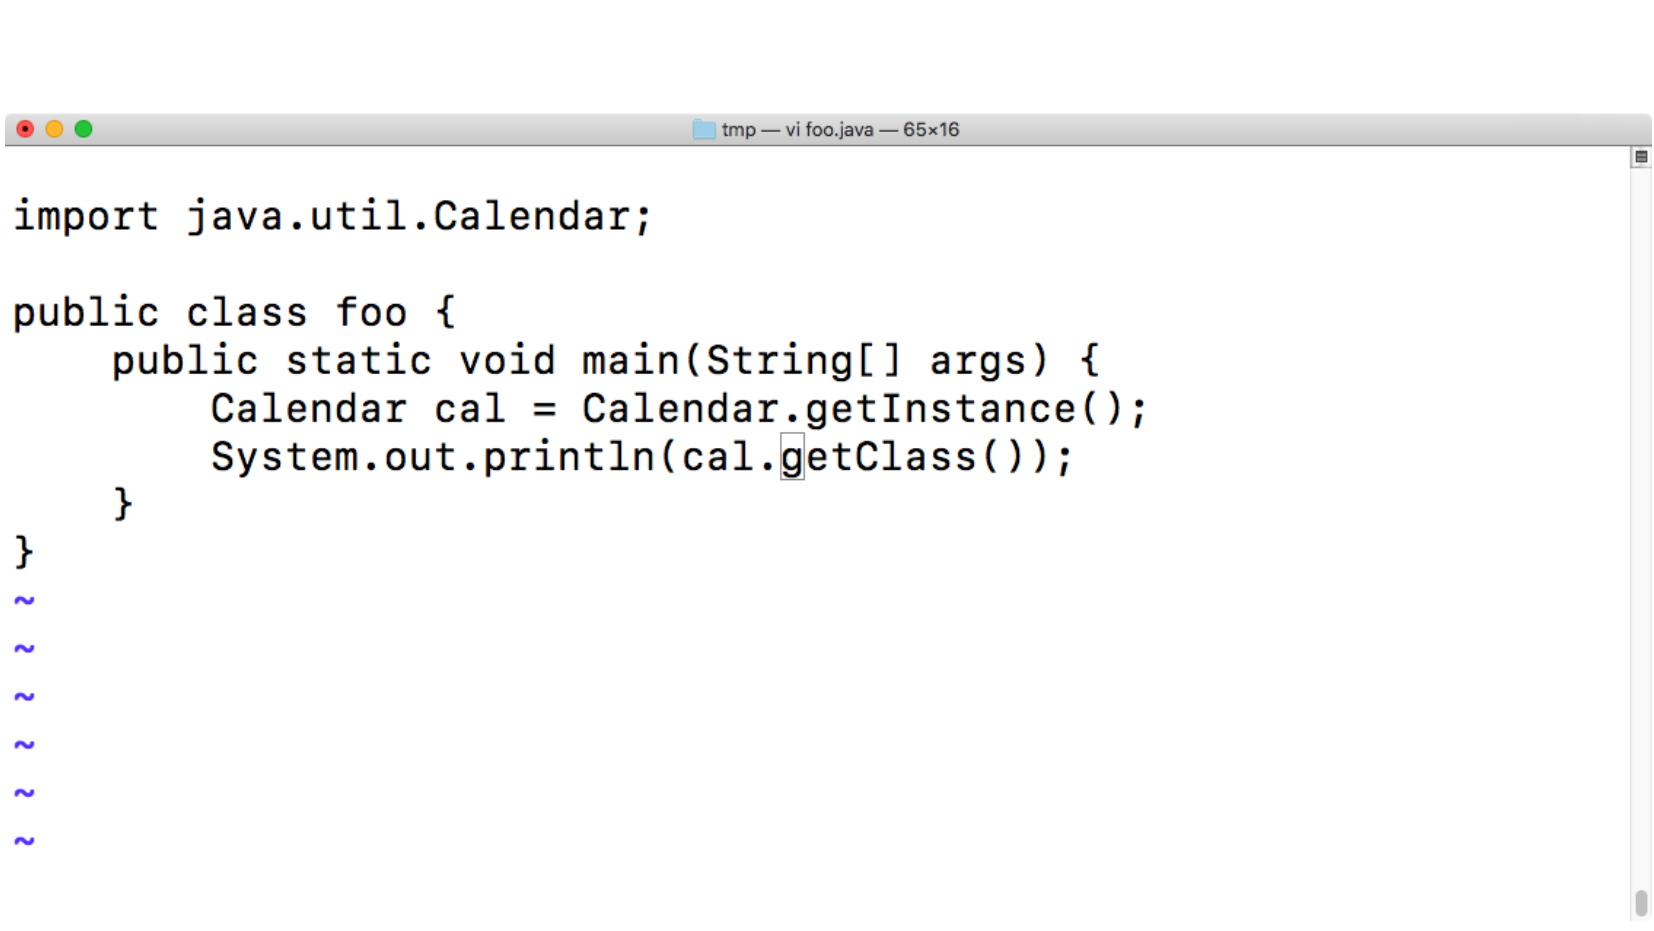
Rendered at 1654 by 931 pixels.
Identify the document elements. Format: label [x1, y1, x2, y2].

picture [5, 113, 1652, 921]
